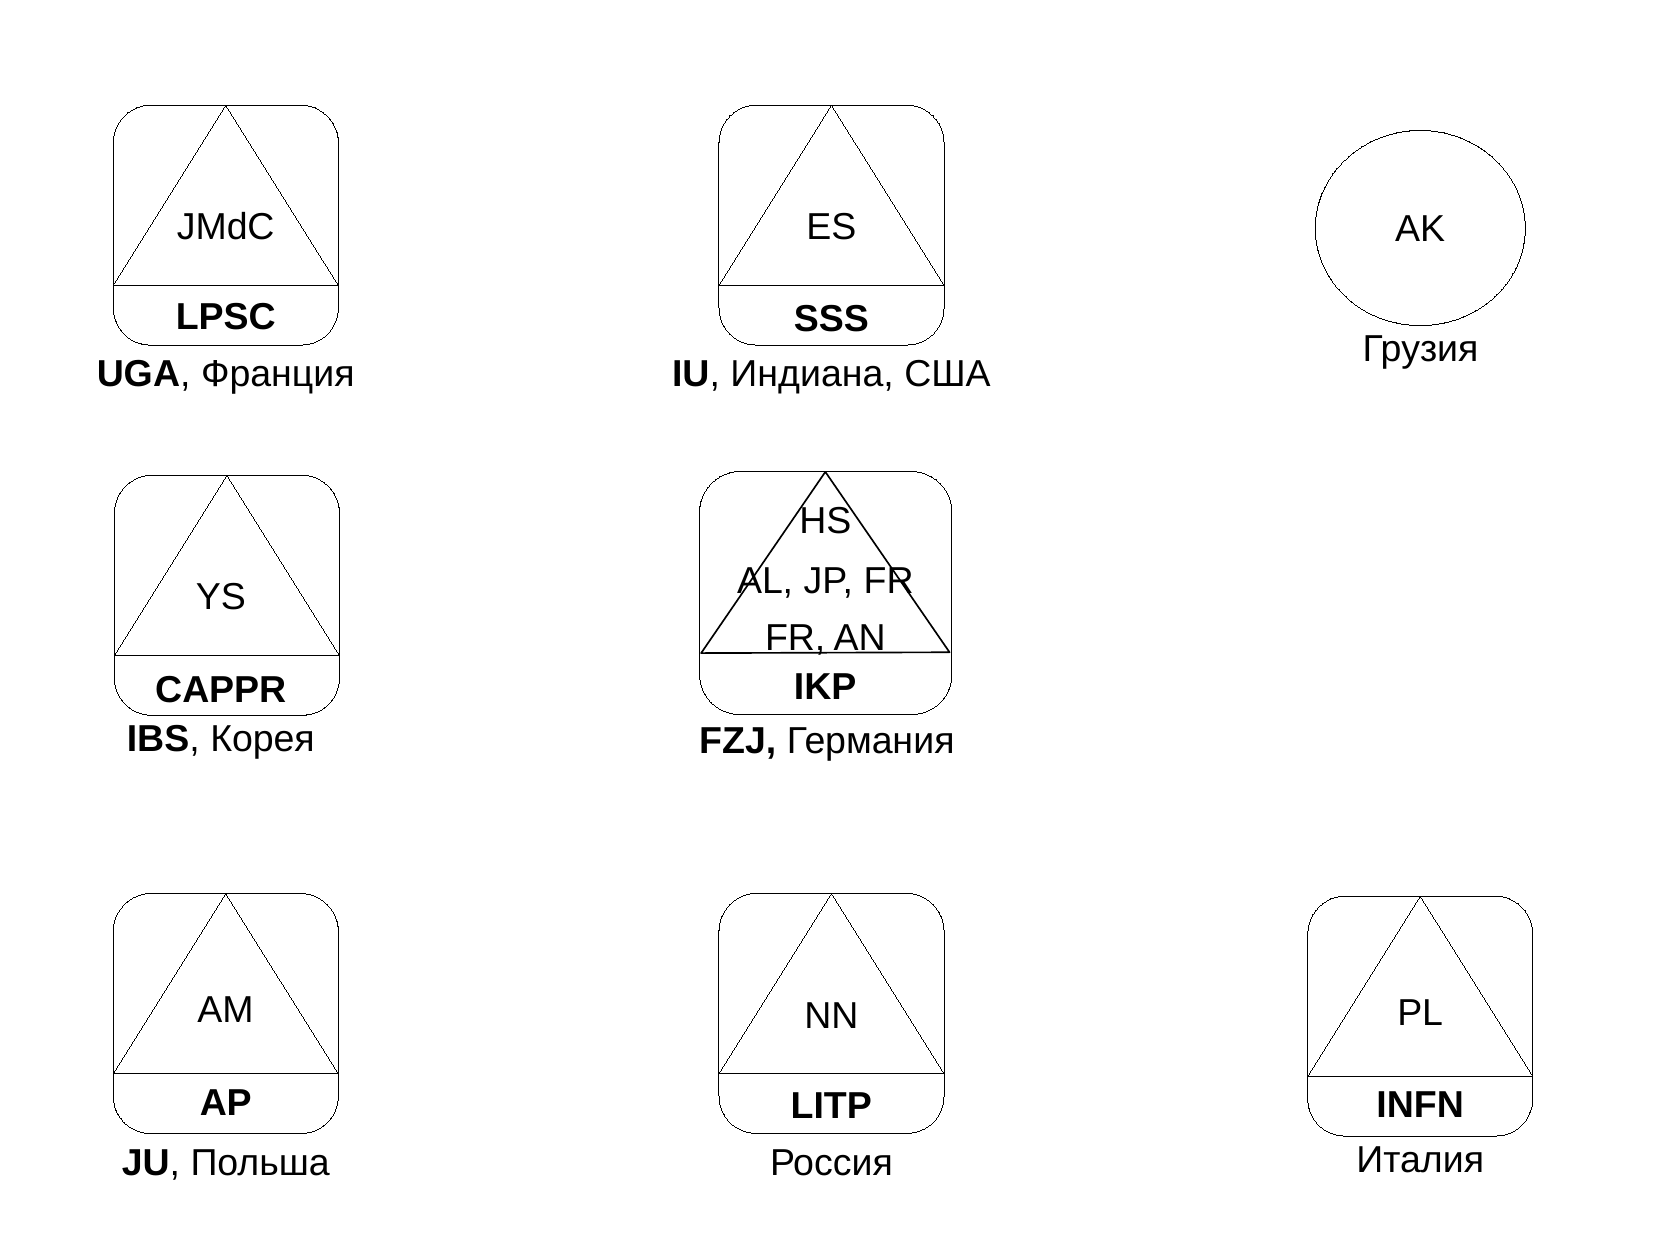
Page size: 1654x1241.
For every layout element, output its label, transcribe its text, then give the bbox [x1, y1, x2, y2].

text_box IBS, Корея [112, 709, 330, 767]
text_box AM [182, 981, 269, 1038]
text_box HS [784, 492, 867, 550]
text_box FZJ, Германия [684, 711, 970, 769]
text_box CAPPR [140, 661, 302, 709]
text_box Италия [1341, 1131, 1499, 1189]
text_box Россия [755, 1134, 908, 1192]
text_box AK [1315, 130, 1526, 320]
text_box JU, Польша [107, 1134, 345, 1191]
text_box LITP [775, 1076, 888, 1134]
text_box JMdC [162, 198, 290, 256]
text_box YS [181, 568, 261, 626]
text_box PL [1382, 983, 1459, 1041]
text_box AL, JP, FR [722, 552, 929, 610]
text_box FR, AN [750, 609, 901, 666]
text_box UGA, Франция [82, 345, 370, 403]
text_box LPSC [160, 288, 291, 345]
text_box INFN [1361, 1076, 1479, 1131]
text_box ES [791, 198, 872, 256]
text_box Грузия [1347, 320, 1493, 377]
text_box IU, Индиана, США [657, 345, 1006, 403]
text_box NN [789, 986, 874, 1044]
text_box IKP [779, 666, 872, 711]
text_box AP [184, 1074, 267, 1132]
text_box SSS [779, 290, 884, 345]
